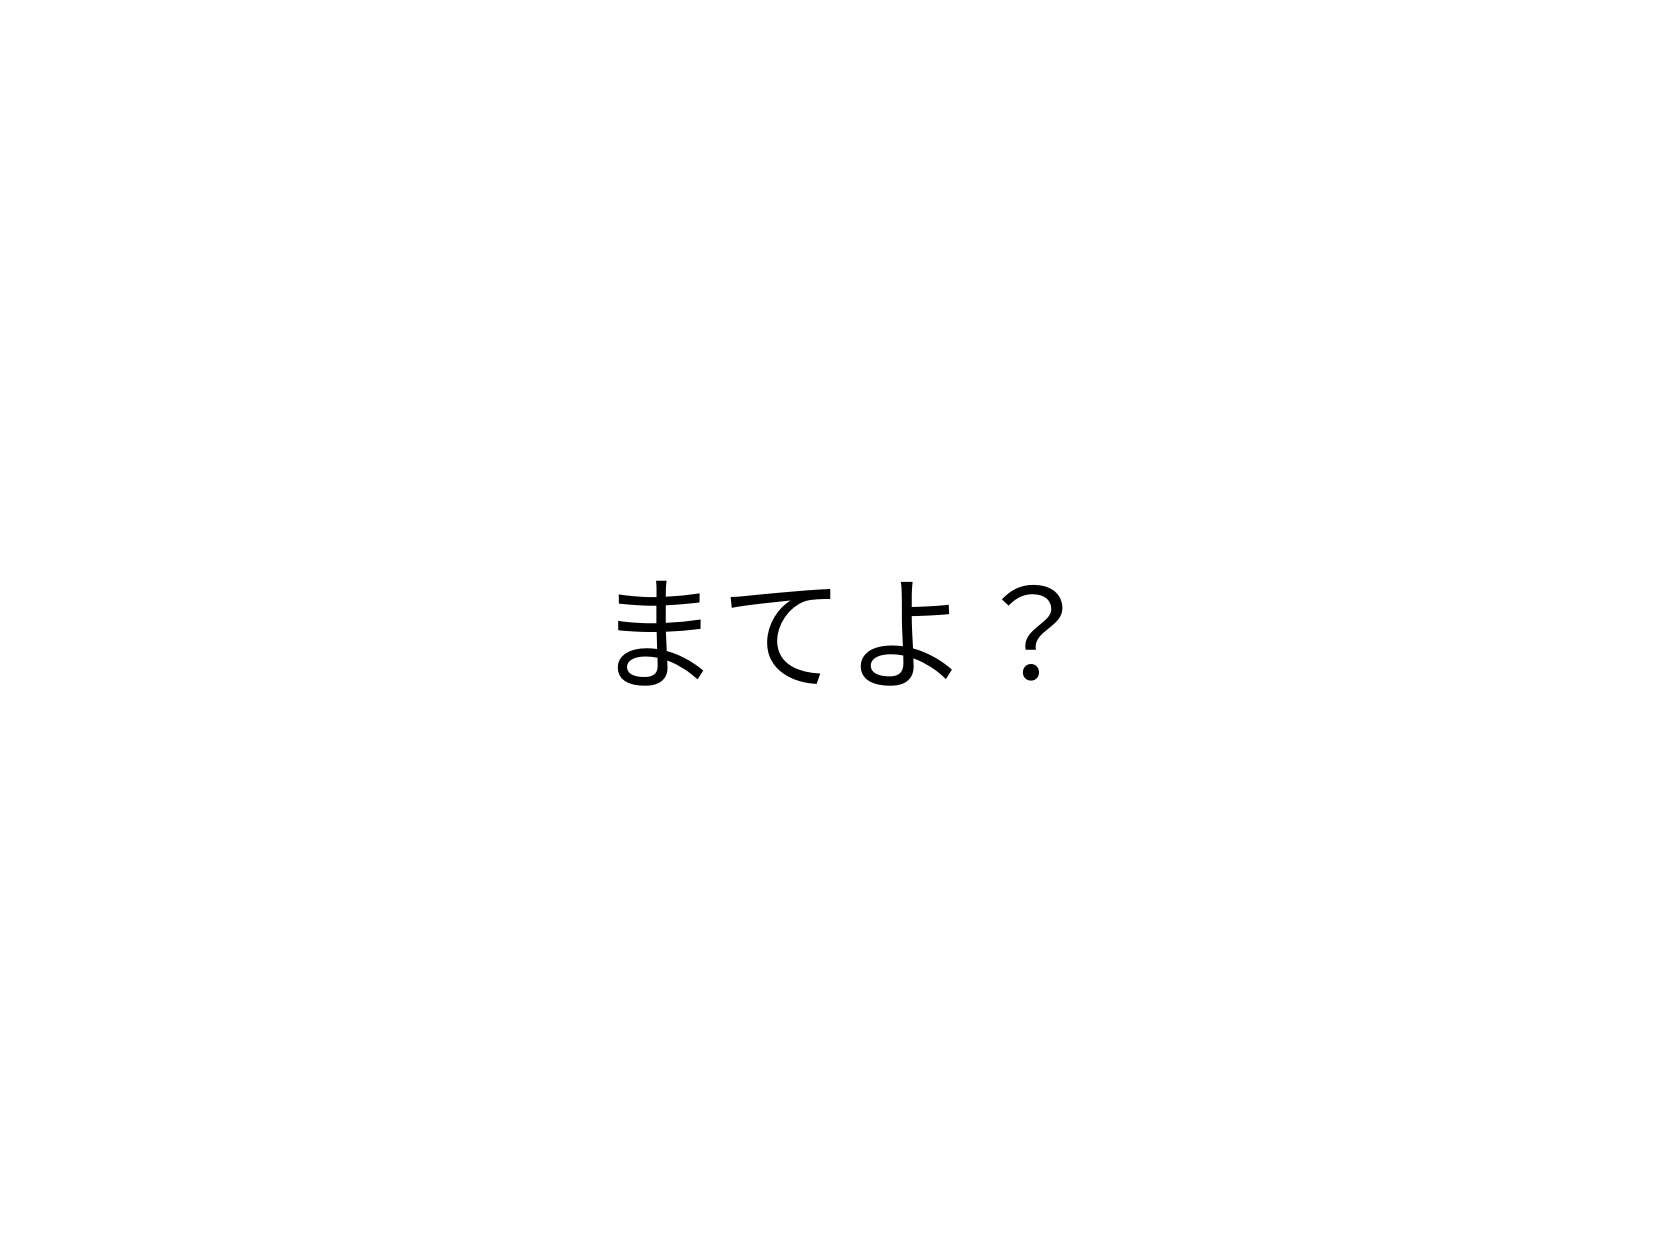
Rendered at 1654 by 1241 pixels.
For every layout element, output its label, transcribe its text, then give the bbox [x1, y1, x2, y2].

list まてよ？ [82, 59, 1538, 1193]
